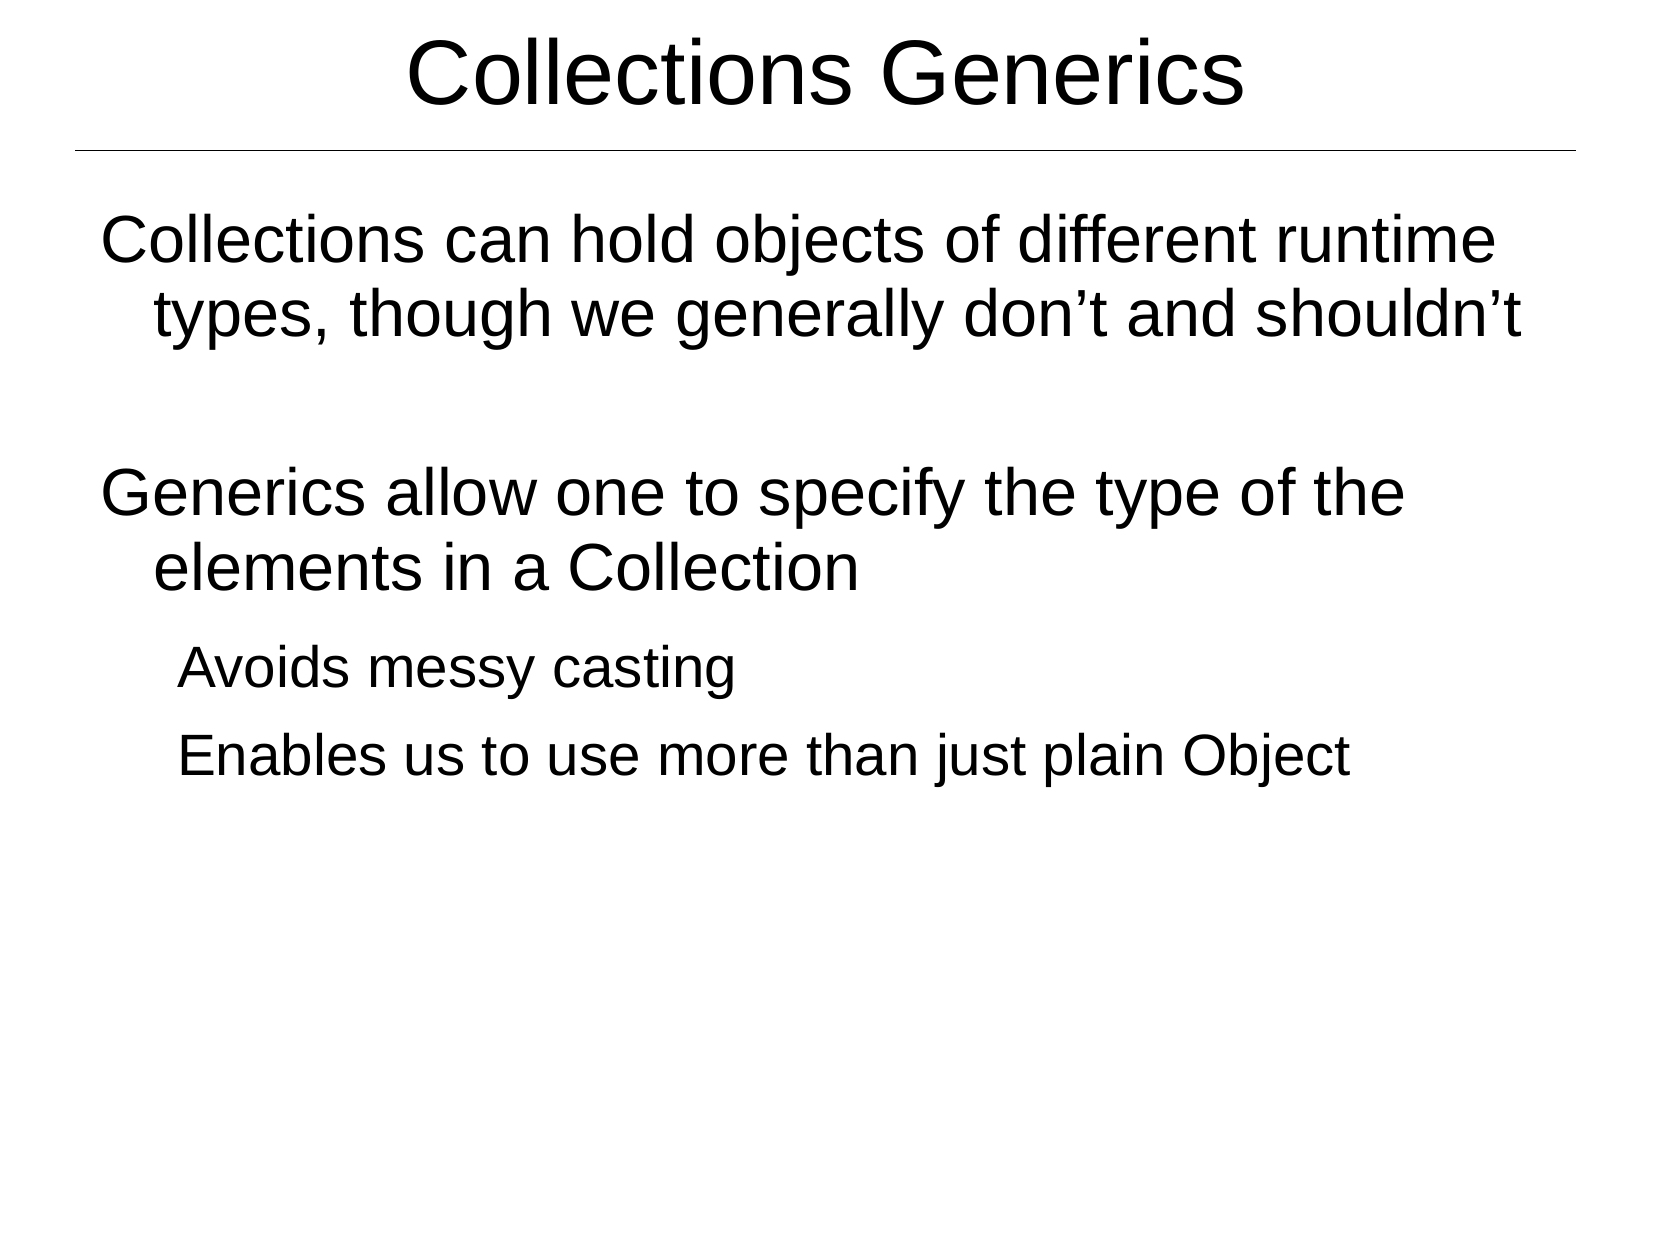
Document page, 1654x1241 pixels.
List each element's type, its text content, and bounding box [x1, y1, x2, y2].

list Collections can hold objects of different runtime types, though we generally don’t and shouldn’t Generics allow one to specify the type of the elements in a Collection Avoids messy casting Enables us to use more than just plain Object [82, 201, 1571, 1006]
title Collections Generics [82, 3, 1571, 143]
